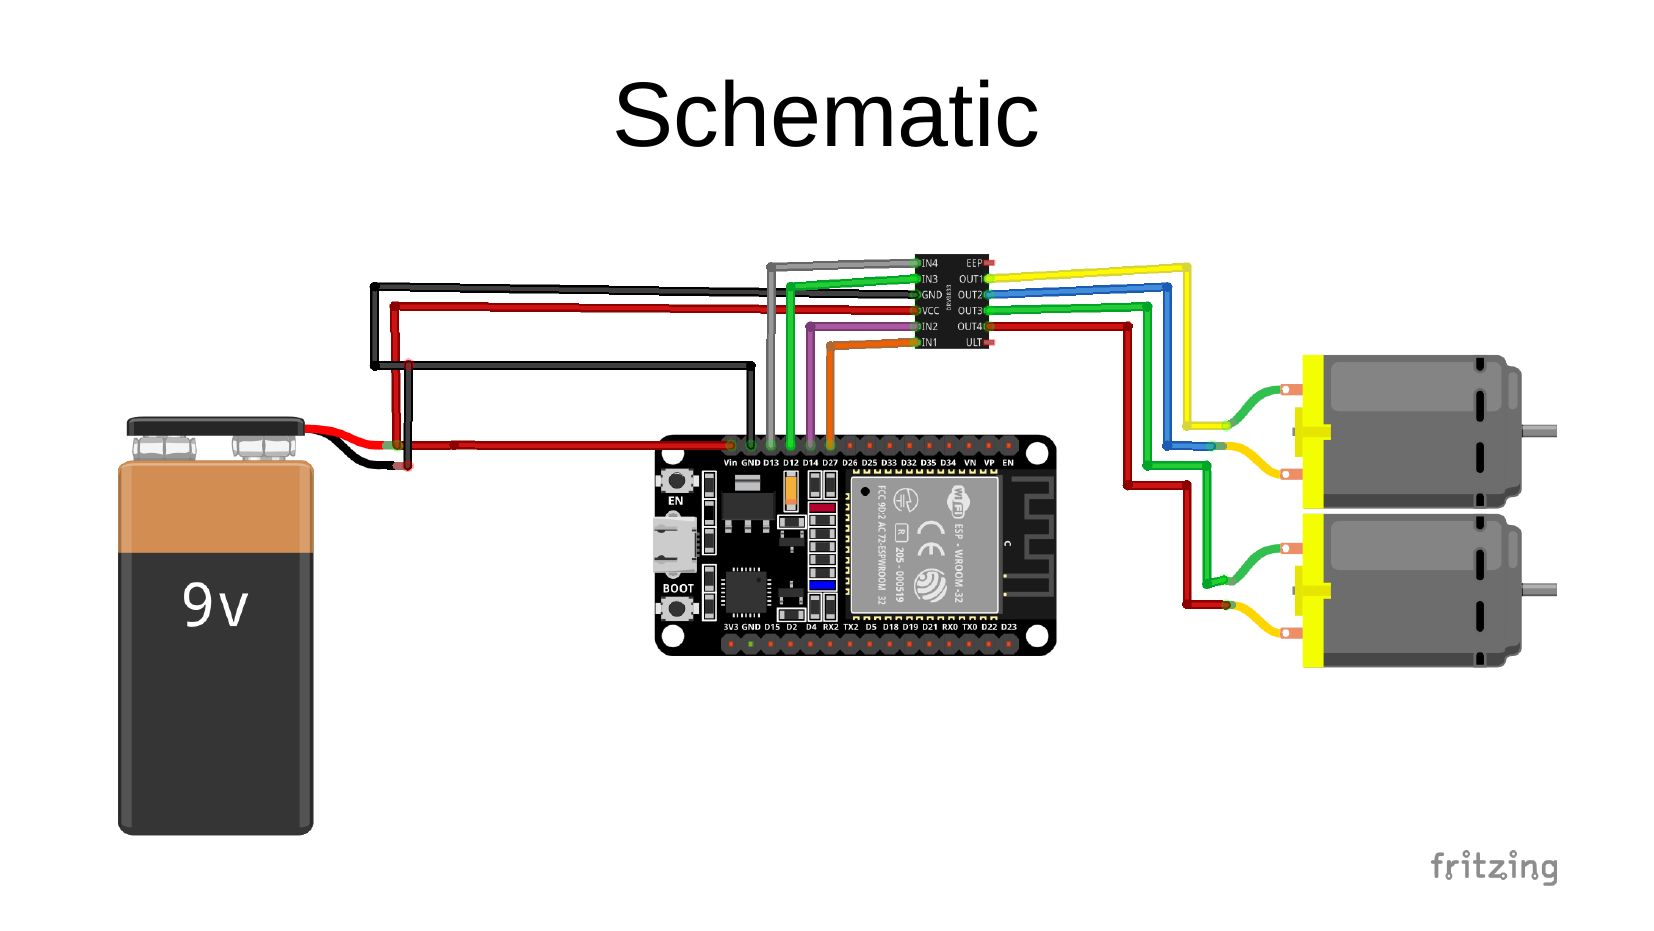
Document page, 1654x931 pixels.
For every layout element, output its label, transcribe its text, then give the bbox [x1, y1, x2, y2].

title Schematic [82, 37, 1571, 193]
picture [118, 246, 1557, 886]
